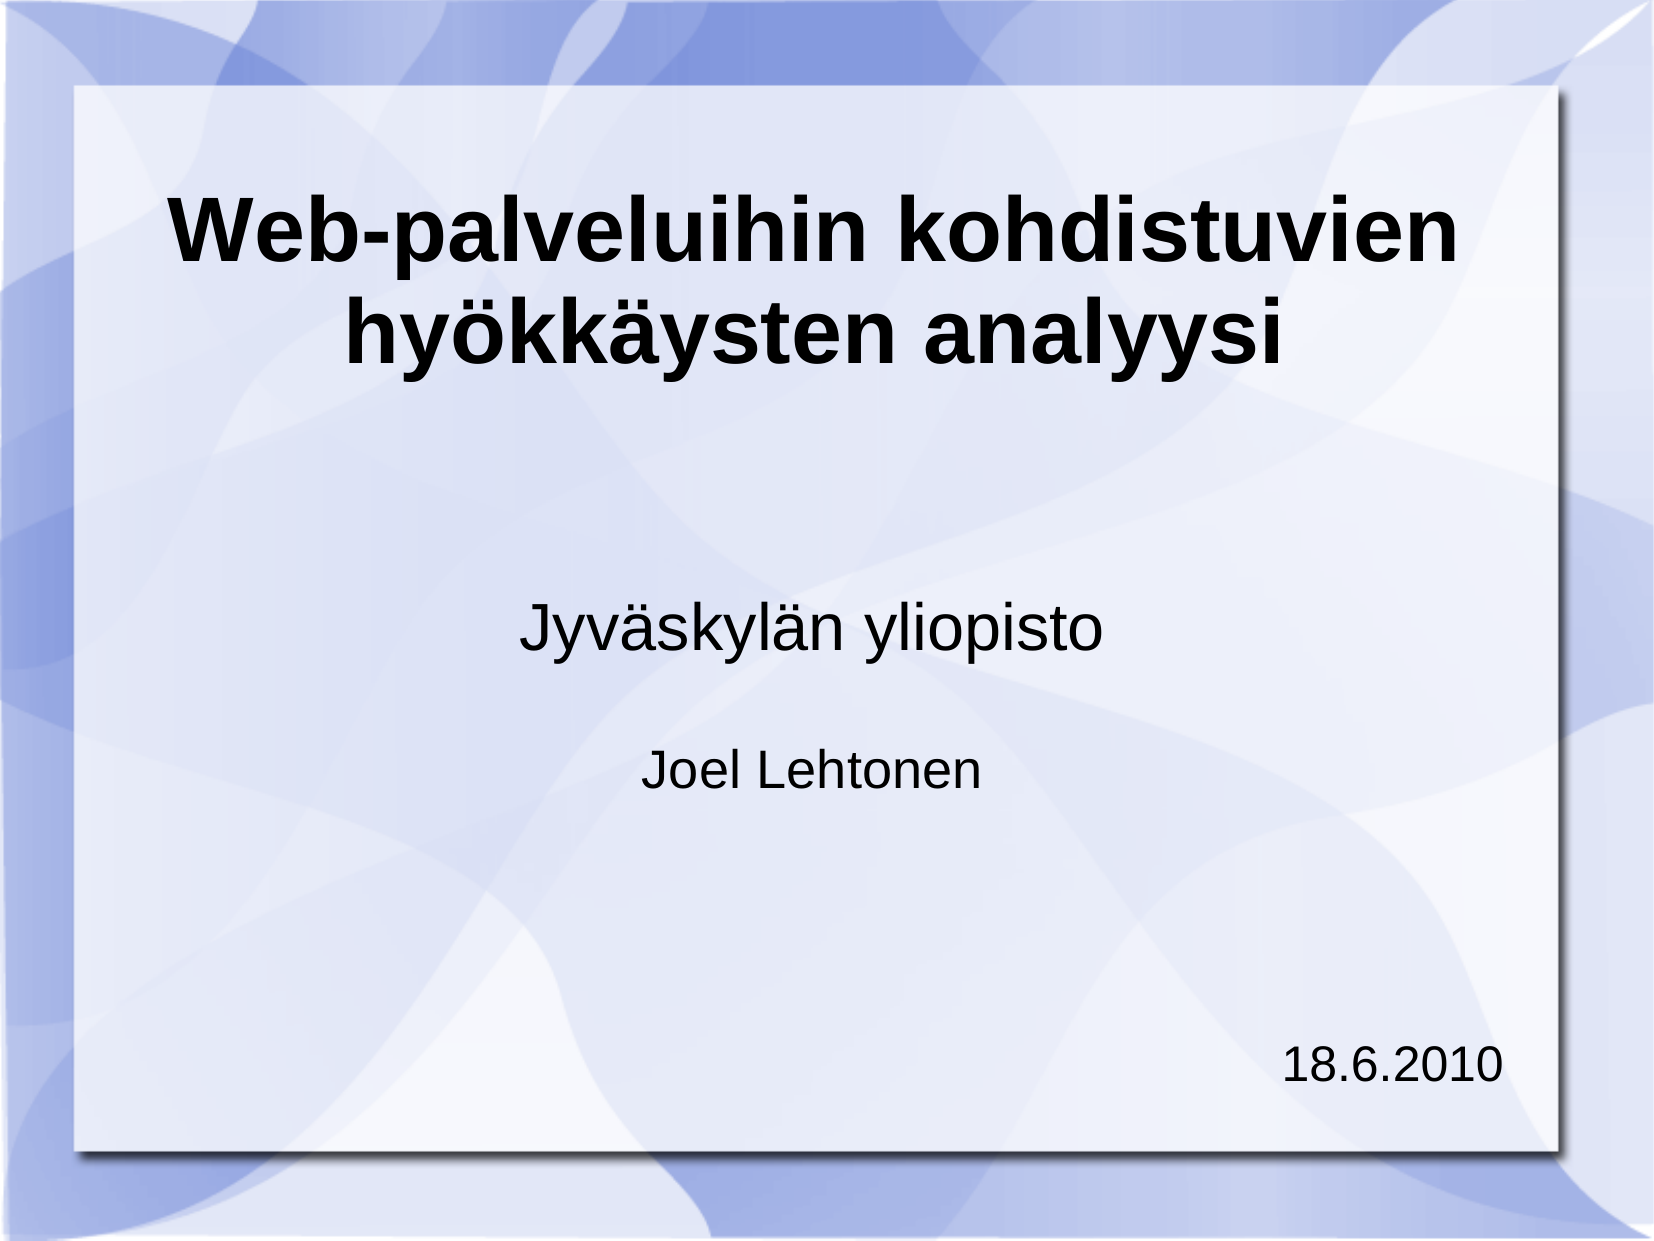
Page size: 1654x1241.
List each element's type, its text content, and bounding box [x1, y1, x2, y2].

title Web-palveluihin kohdistuvien hyökkäysten analyysi [88, 177, 1542, 385]
picture [0, 0, 1654, 1241]
text_box 18.6.2010 [1281, 1036, 1505, 1093]
subtitle Jyväskylän yliopisto Joel Lehtonen [178, 364, 1447, 1147]
